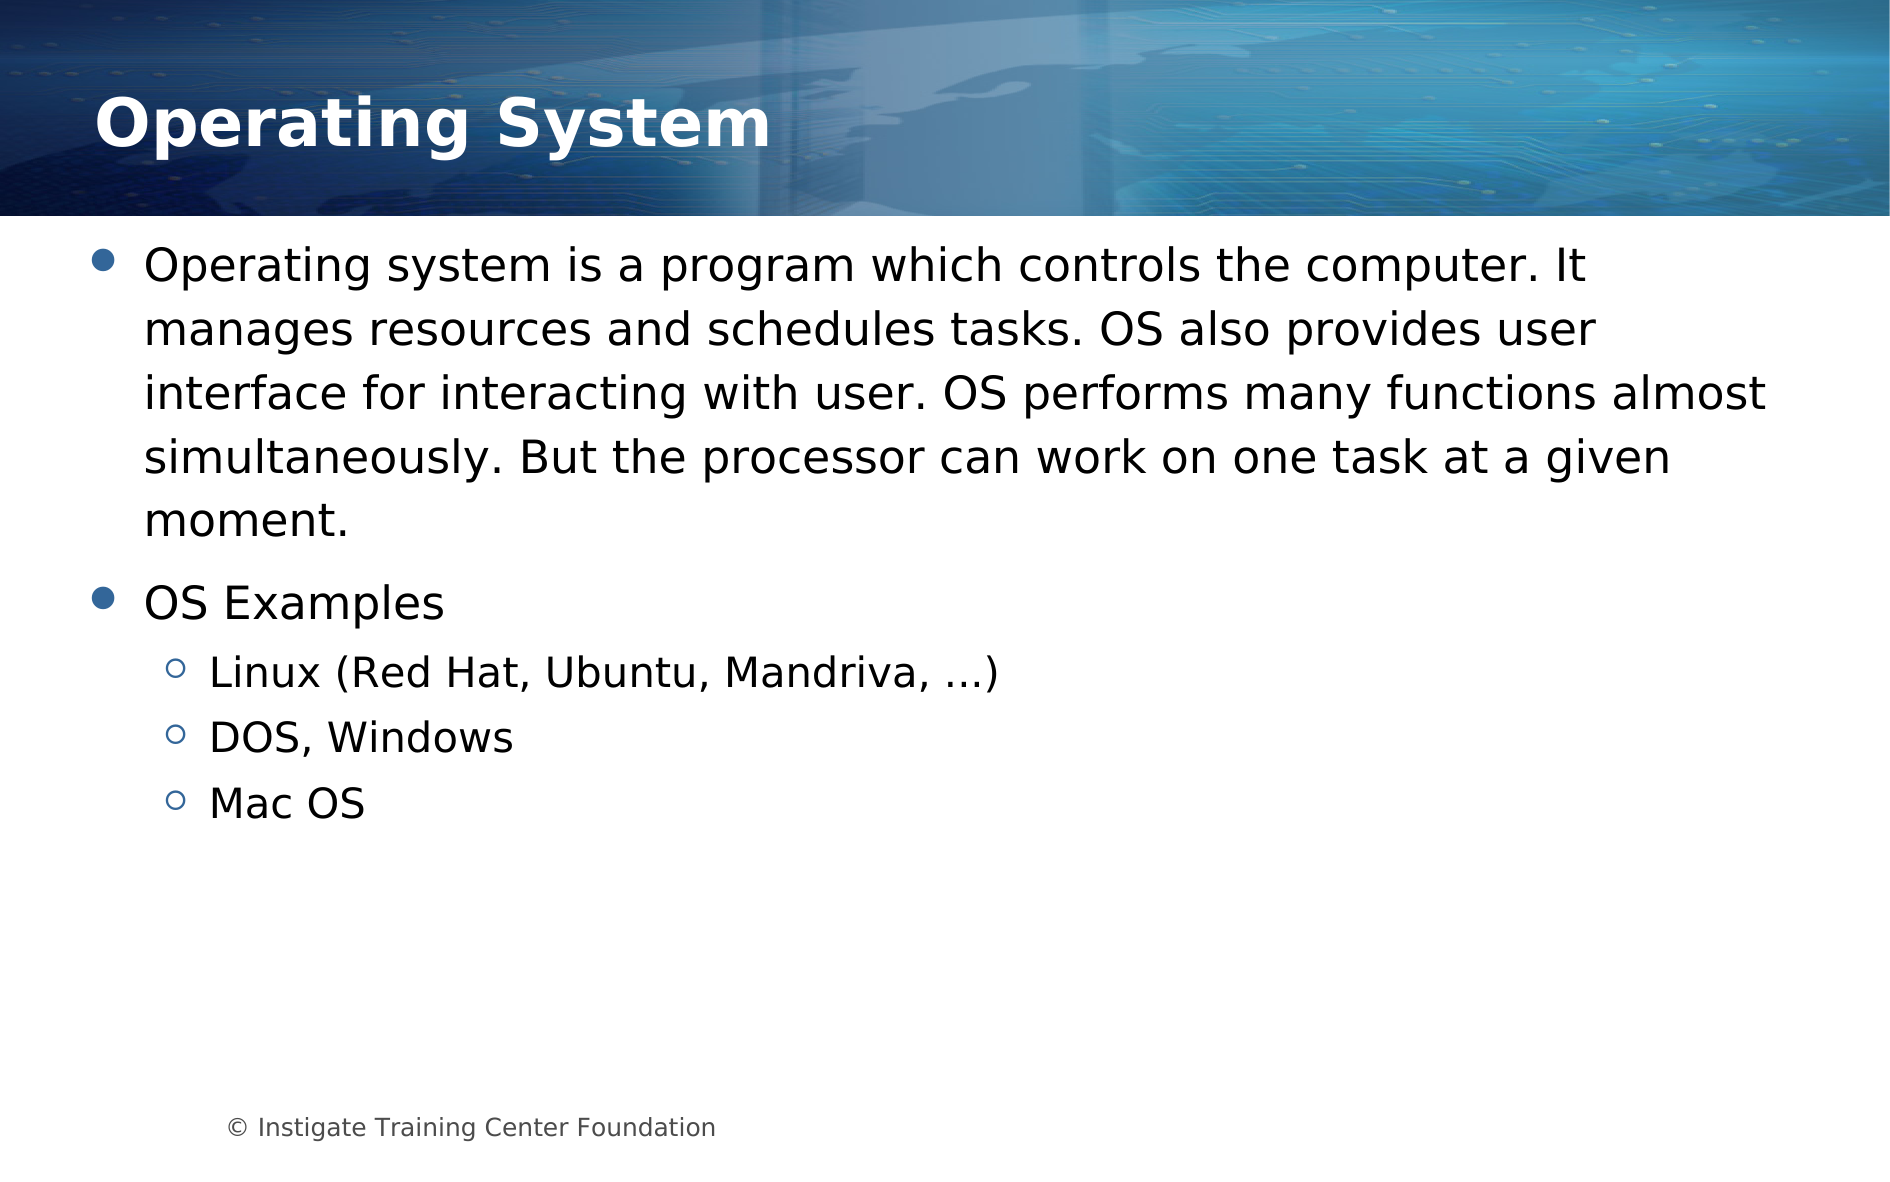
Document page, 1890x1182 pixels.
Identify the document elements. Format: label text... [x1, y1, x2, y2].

title Operating System [94, 47, 1793, 217]
picture [0, 0, 1890, 216]
list Operating system is a program which controls the computer. It manages resources and schedules tasks. OS also provides user interface for interacting with user. OS performs many functions almost simultaneously. But the processor can work on one task at a given moment. OS Examples Linux (Red Hat, Ubuntu, Mandriva, ...) DOS, Windows Mac OS [88, 228, 1788, 914]
